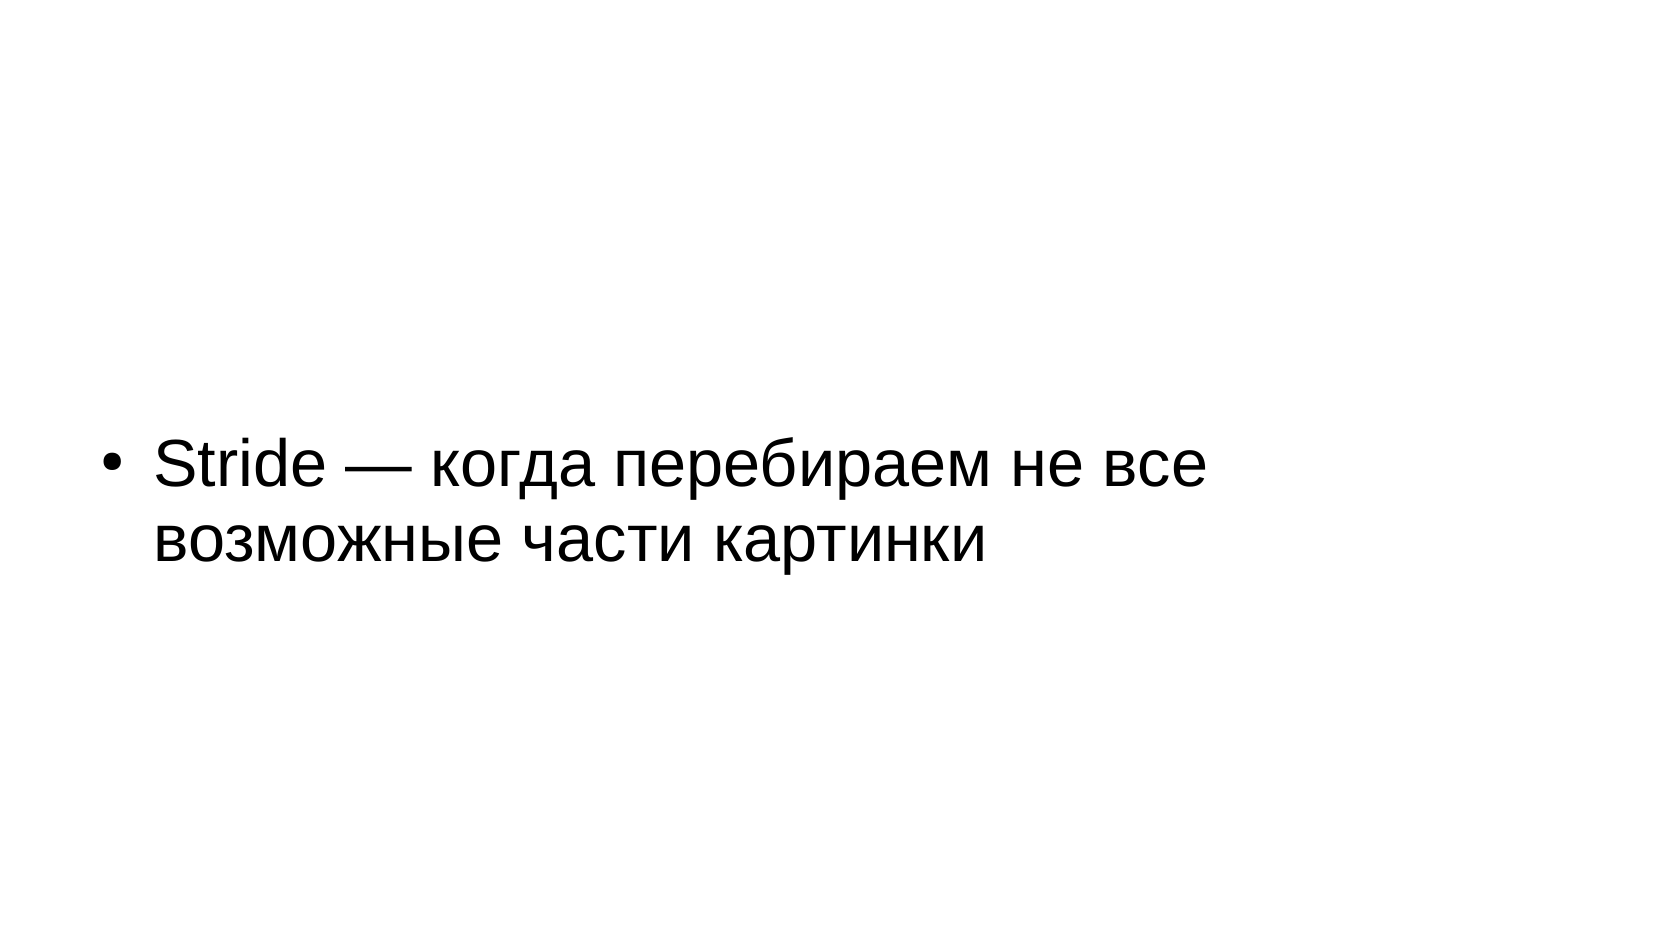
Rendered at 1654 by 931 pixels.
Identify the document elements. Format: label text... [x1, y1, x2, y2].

list Stride — когда перебираем не все возможные части картинки [82, 217, 1571, 758]
